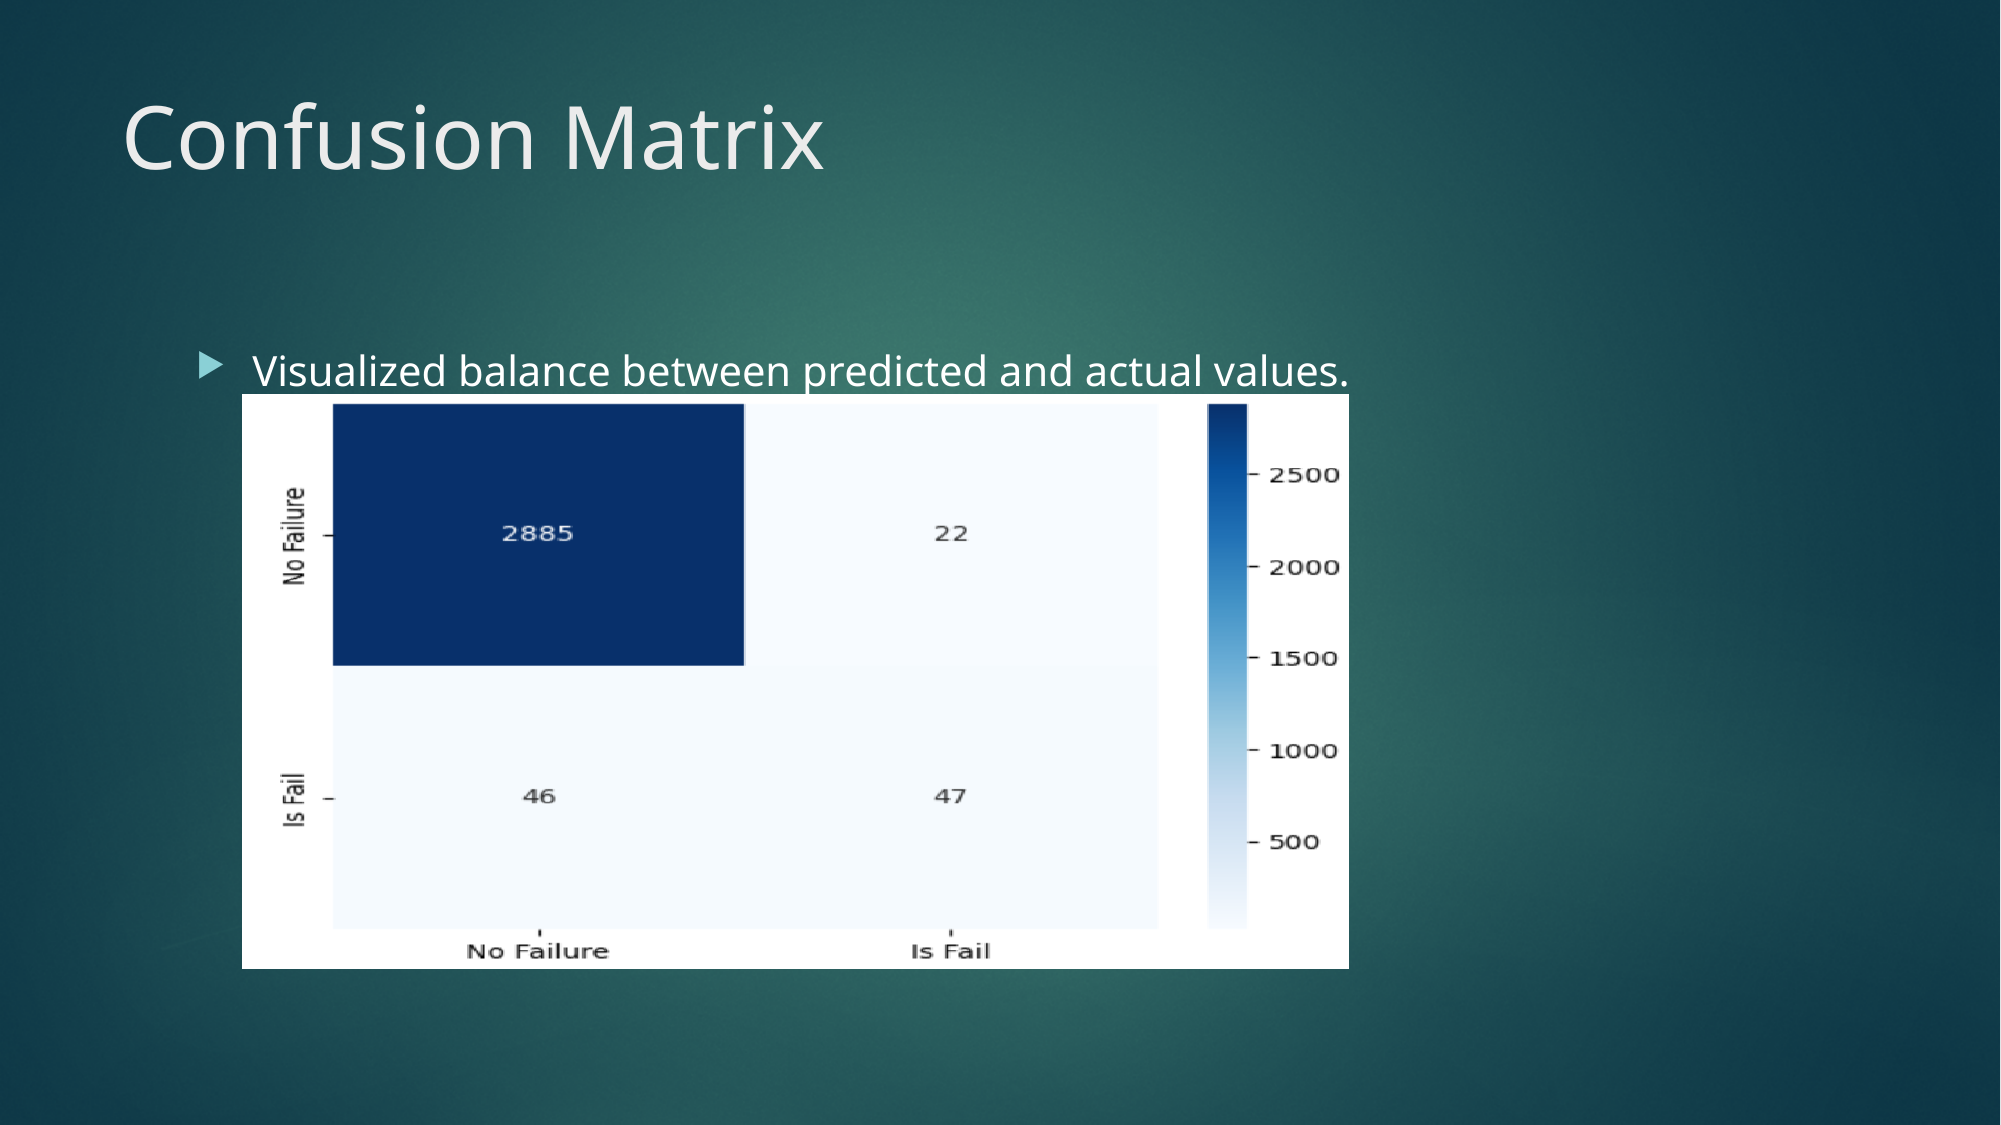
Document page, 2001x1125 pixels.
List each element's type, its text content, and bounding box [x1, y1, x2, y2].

picture [242, 394, 1349, 969]
list Visualized balance between predicted and actual values. [181, 336, 1649, 1026]
title Confusion Matrix [106, 74, 1649, 305]
